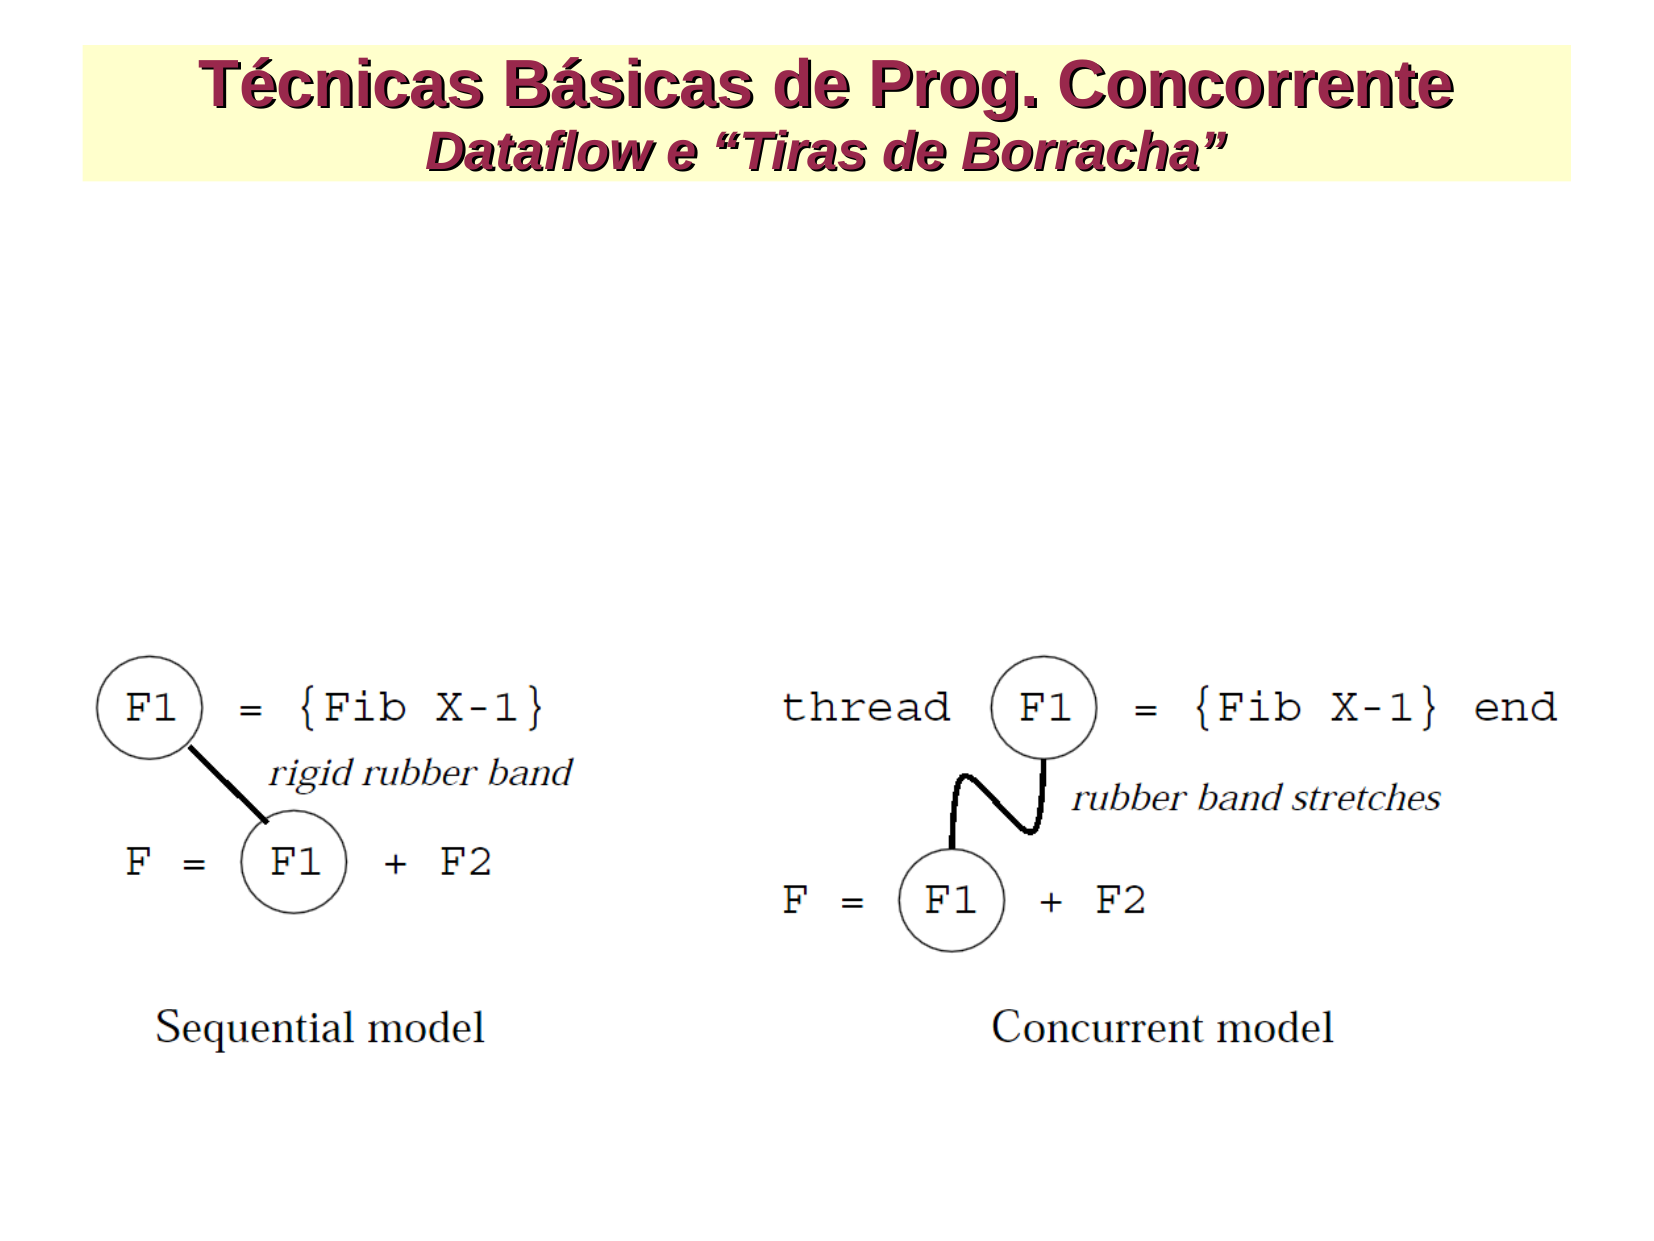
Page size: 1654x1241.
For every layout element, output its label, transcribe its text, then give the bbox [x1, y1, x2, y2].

picture [88, 643, 1565, 1066]
title Técnicas Básicas de Prog. Concorrente Dataflow e “Tiras de Borracha” [82, 45, 1571, 182]
